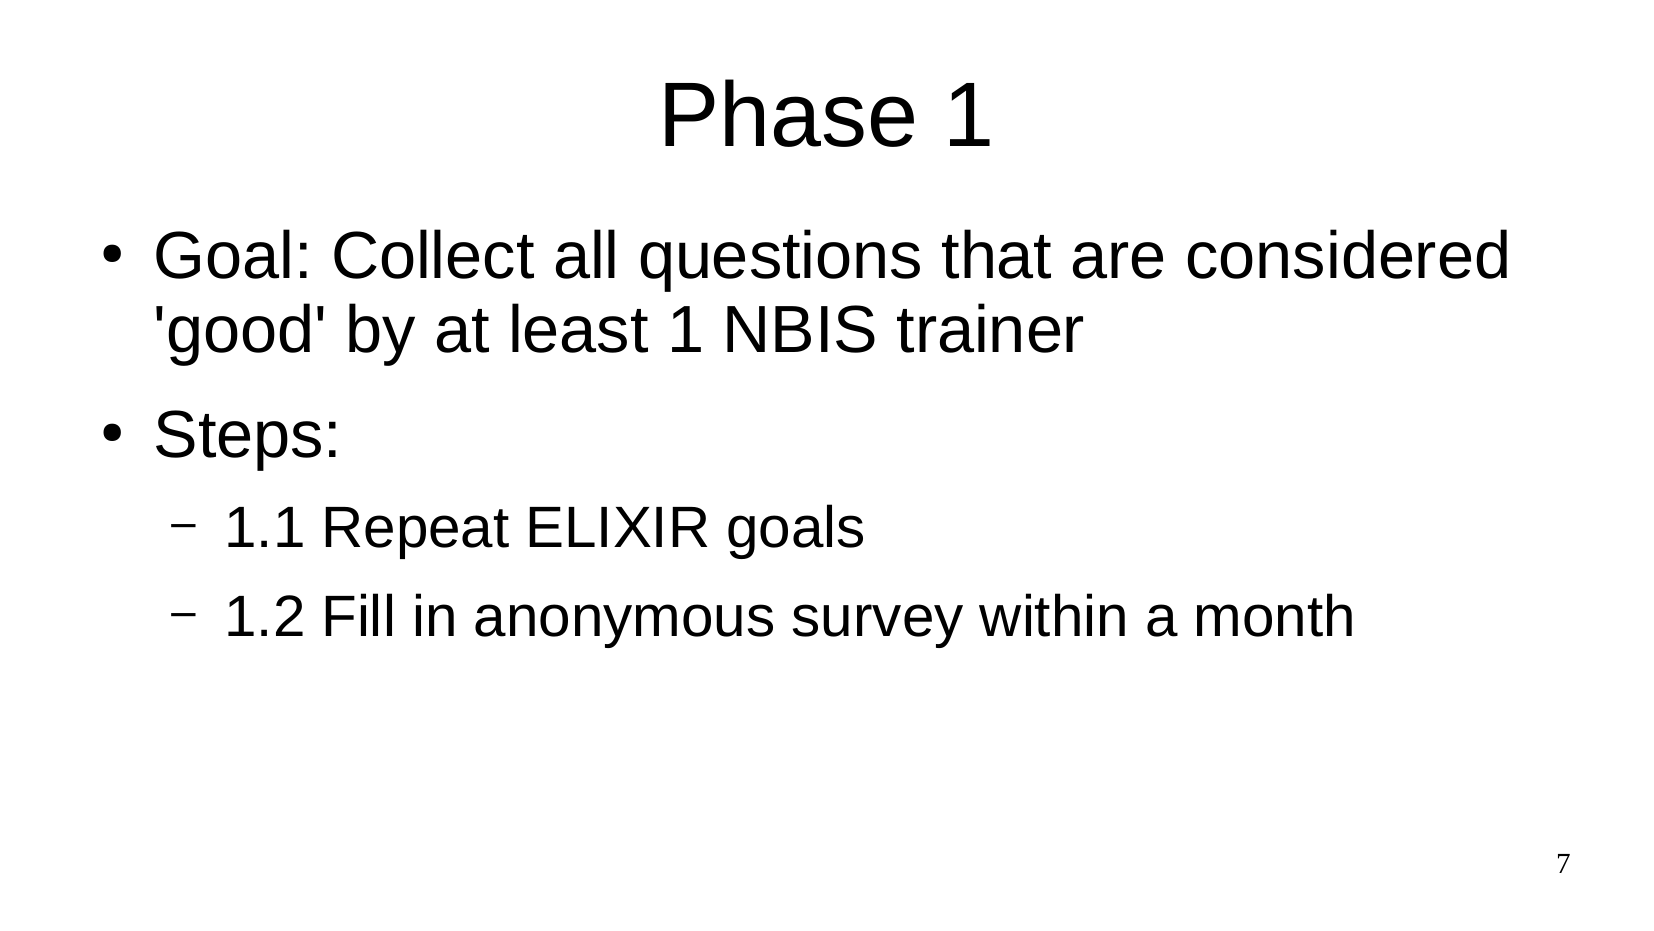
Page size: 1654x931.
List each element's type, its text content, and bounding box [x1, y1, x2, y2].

list Goal: Collect all questions that are considered 'good' by at least 1 NBIS trainer Steps: 1.1 Repeat ELIXIR goals 1.2 Fill in anonymous survey within a month [82, 217, 1571, 757]
title Phase 1 [82, 37, 1571, 193]
